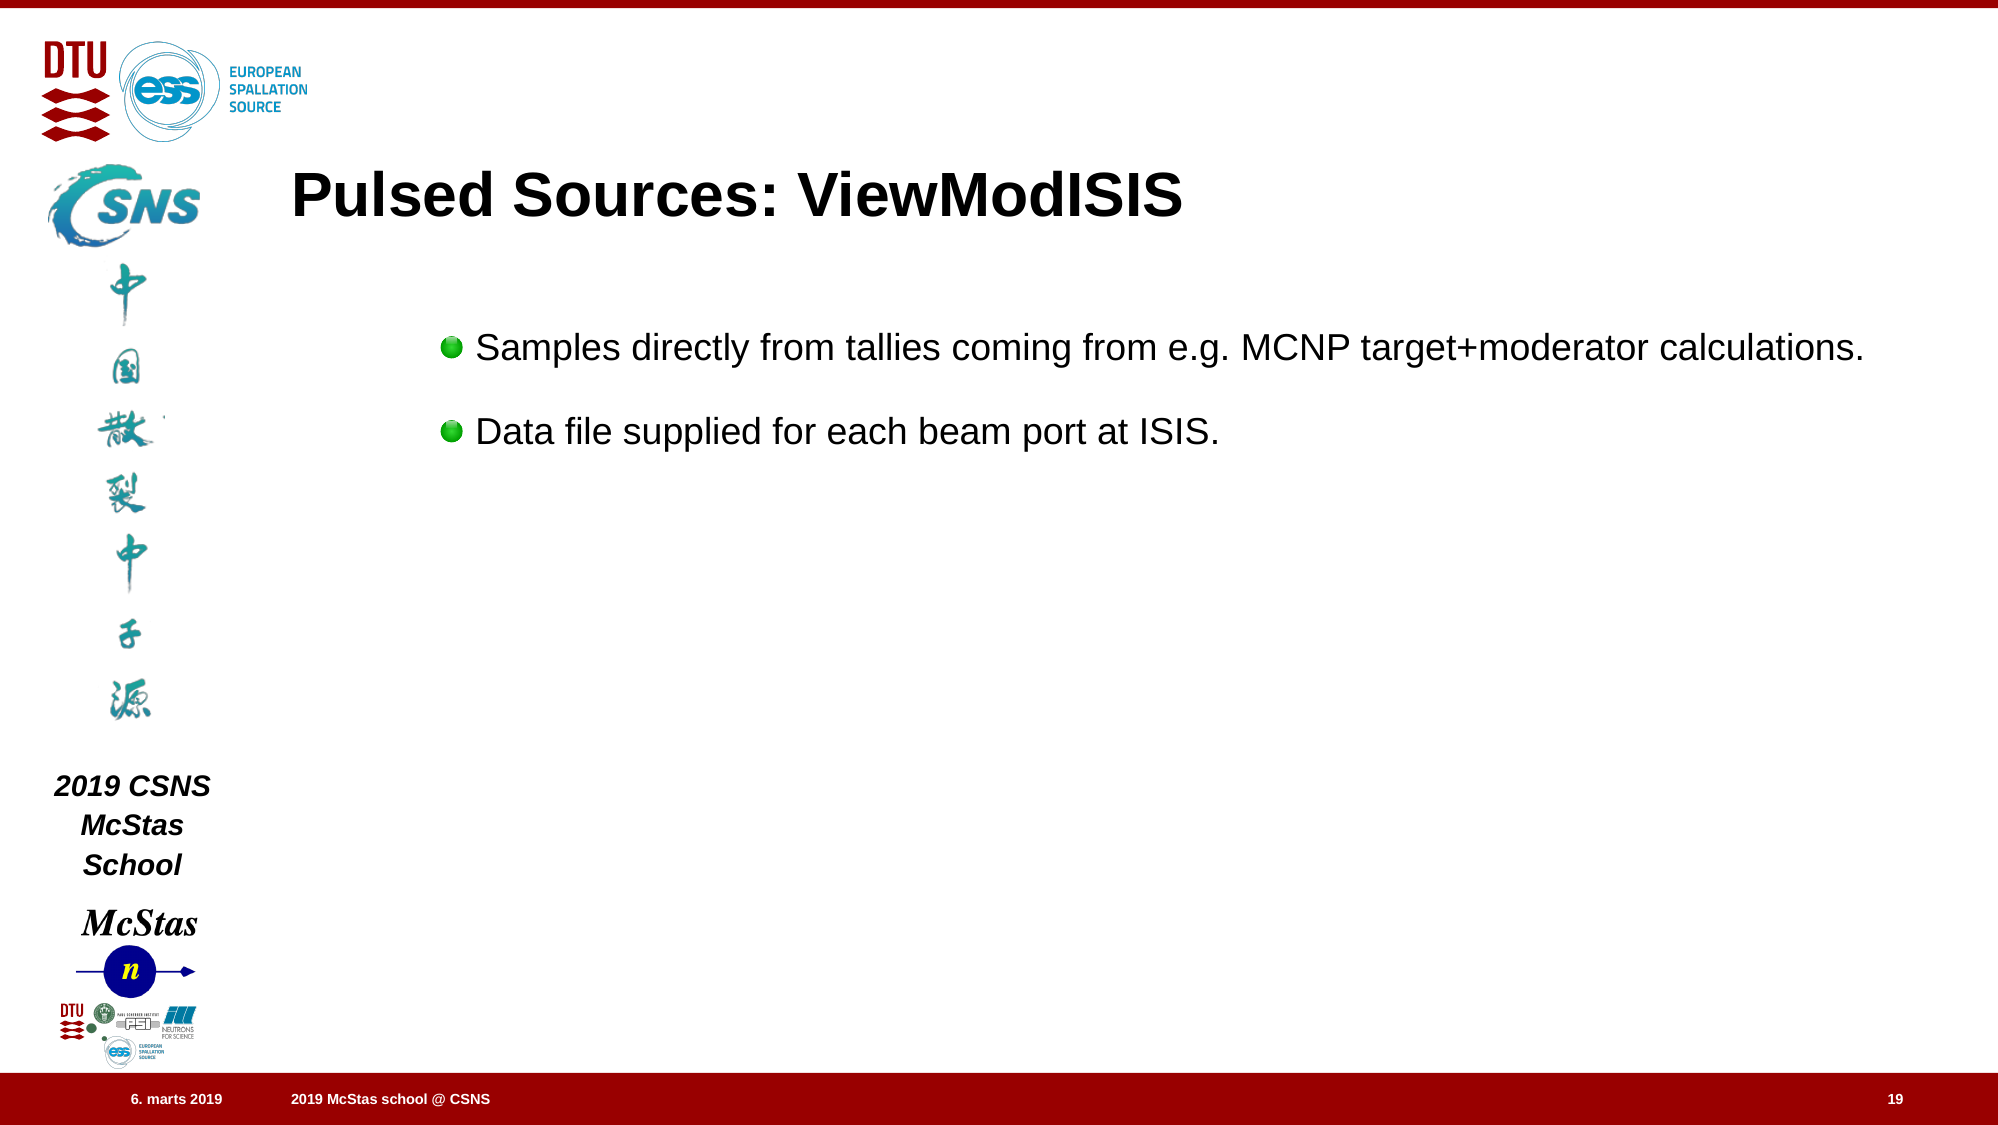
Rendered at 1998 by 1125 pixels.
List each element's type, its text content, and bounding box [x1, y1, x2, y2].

picture [119, 41, 307, 142]
picture [86, 1003, 197, 1069]
picture [116, 1013, 160, 1030]
picture [59, 908, 213, 999]
title Pulsed Sources: ViewModISIS [291, 69, 1819, 230]
text_box Samples directly from tallies coming from e.g. MCNP target+moderator calculations. Data file supplied for each beam port at ISIS. [425, 318, 1881, 460]
picture [48, 162, 209, 744]
slide_number 33 [1887, 1088, 1909, 1110]
